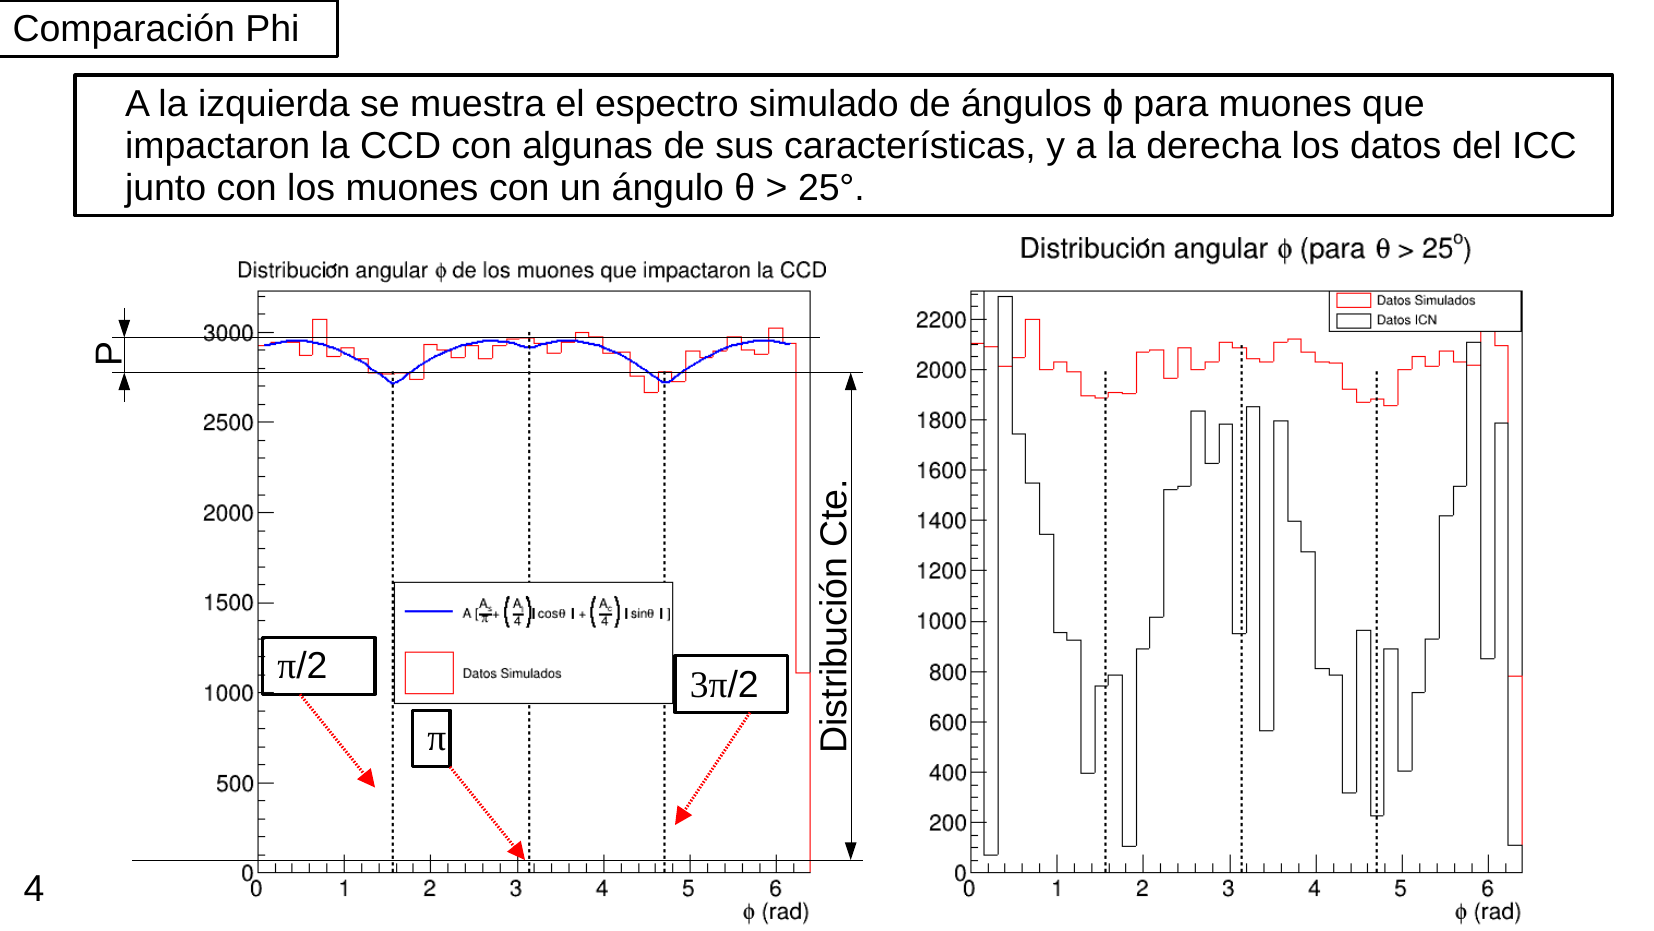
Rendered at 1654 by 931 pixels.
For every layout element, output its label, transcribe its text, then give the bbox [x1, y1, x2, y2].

text_box <number> [8, 860, 179, 931]
picture [179, 861, 826, 931]
text_box A la izquierda se muestra el espectro simulado de ángulos ɸ para muones que impactaron la CCD con algunas de sus características, y a la derecha los datos del ICC junto con los muones con un ángulo θ > 25°. [75, 75, 1613, 216]
picture [892, 224, 1538, 931]
picture [179, 373, 826, 860]
text_box π/2 [262, 637, 376, 695]
text_box 3π/2 [675, 655, 788, 713]
picture [179, 224, 826, 372]
text_box Comparación Phi [0, 0, 338, 57]
text_box π [412, 710, 451, 767]
